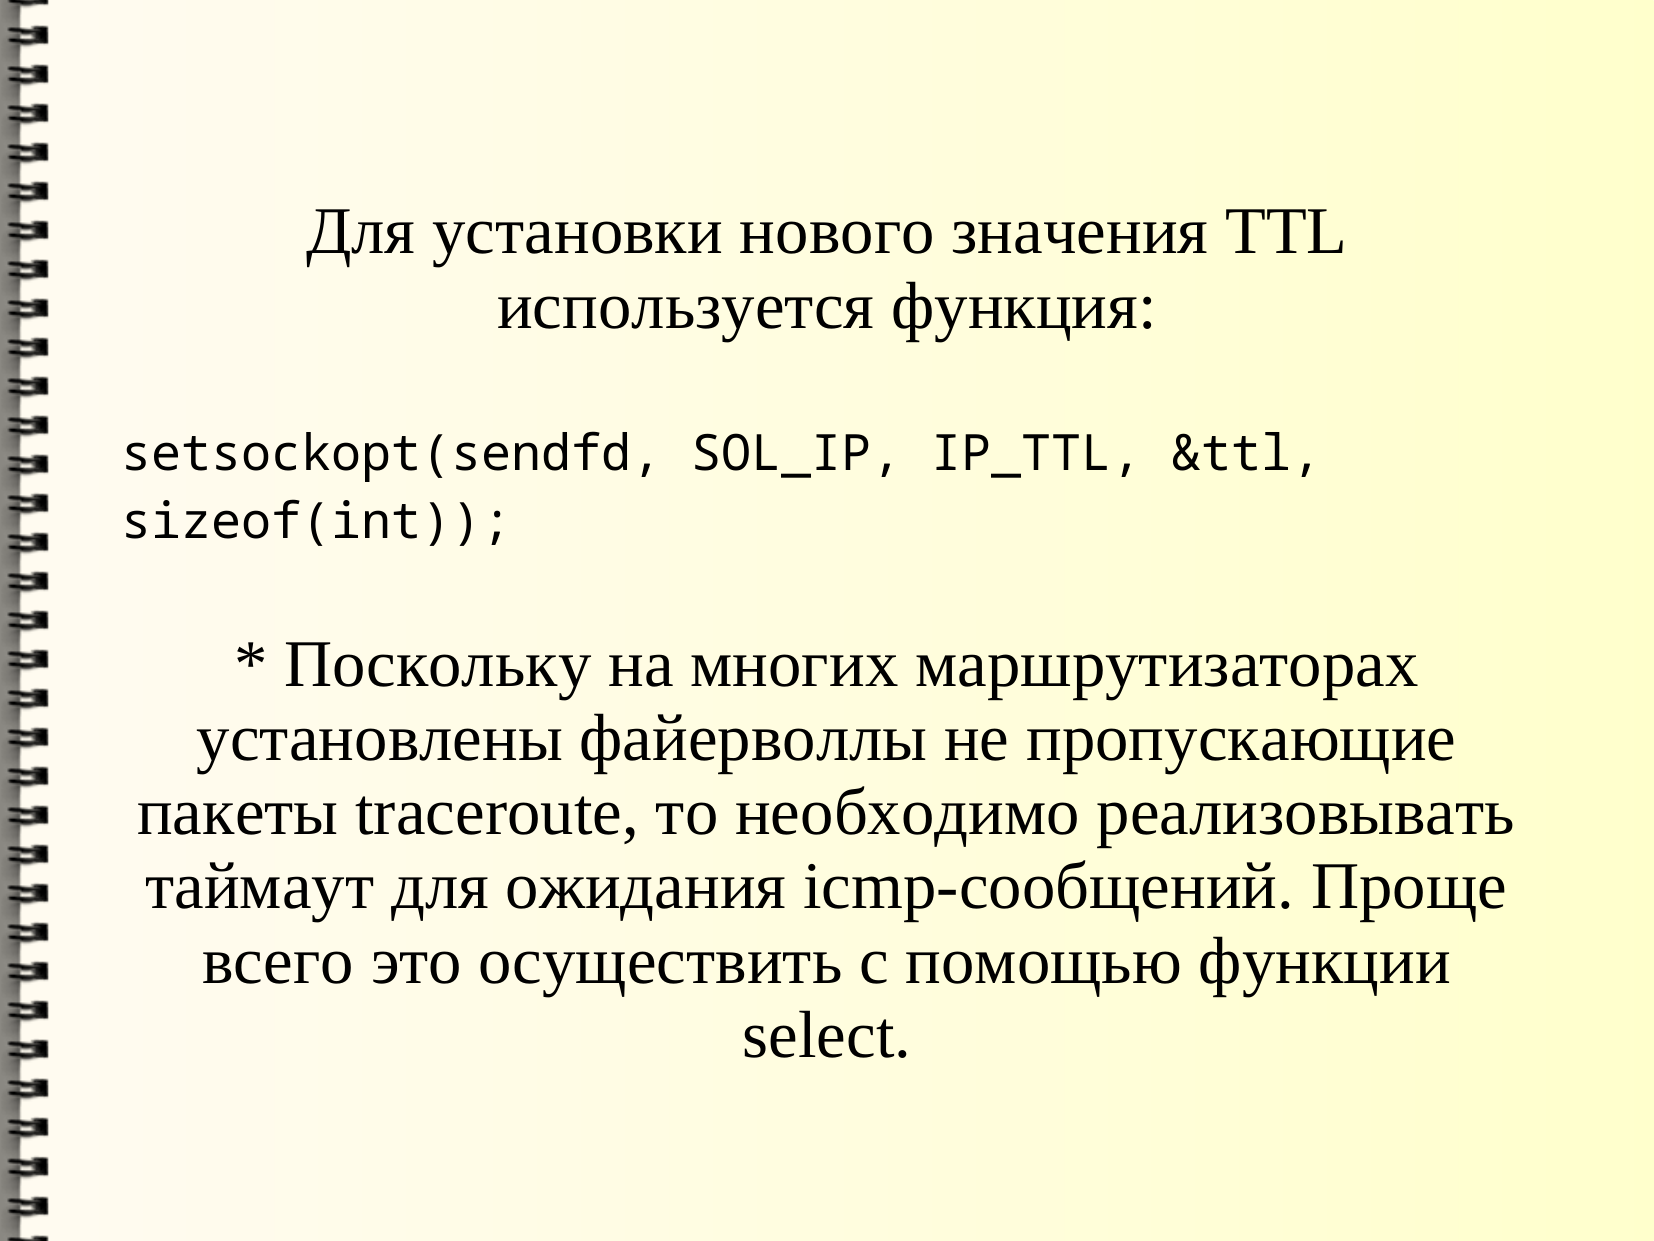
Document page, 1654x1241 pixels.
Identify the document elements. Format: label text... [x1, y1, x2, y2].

subtitle Для установки нового значения TTL используется функция: setsockopt(sendfd, SOL_IP, IP_TTL, &ttl, sizeof(int)); * Поскольку на многих маршрутизаторах установлены файерволлы не пропускающие пакеты traceroute, то необходимо реализовывать таймаут для ожидания icmp-сообщений. Проще всего это осуществить с помощью функции select. [121, 110, 1534, 1156]
picture [0, 0, 1654, 1241]
